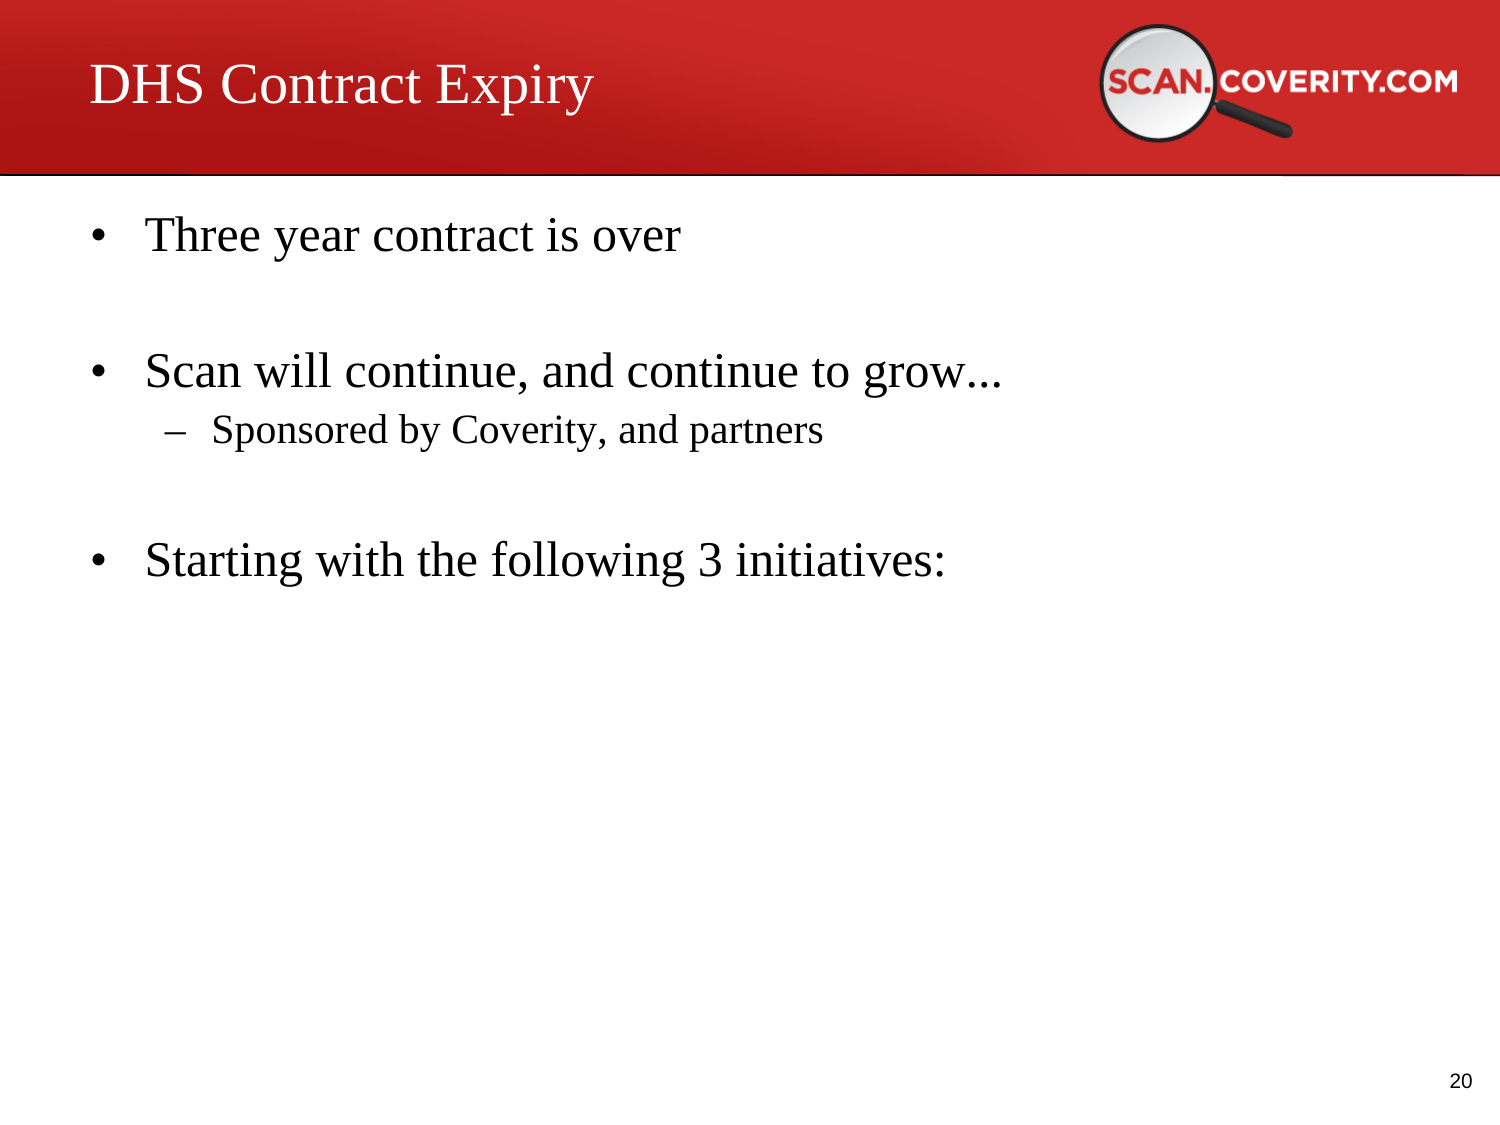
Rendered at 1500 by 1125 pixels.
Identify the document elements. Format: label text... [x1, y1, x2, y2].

title DHS Contract Expiry [74, 24, 1100, 143]
list Three year contract is over Scan will continue, and continue to grow... Sponsored by Coverity, and partners Starting with the following 3 initiatives: [75, 199, 1426, 968]
picture [0, 0, 1500, 174]
